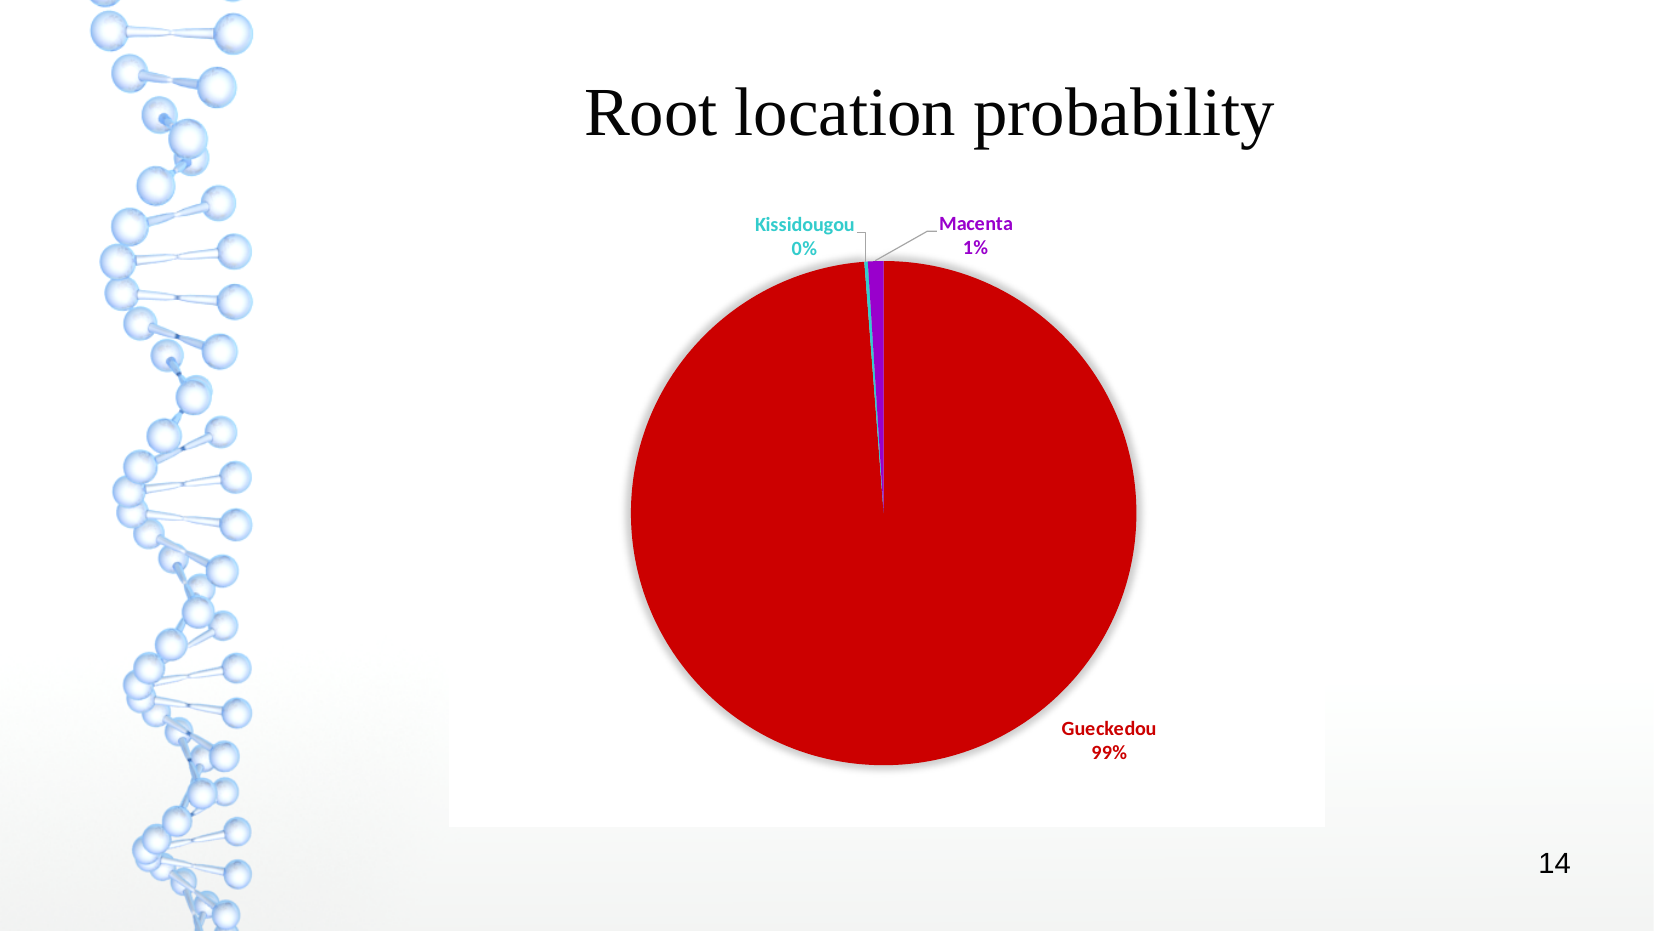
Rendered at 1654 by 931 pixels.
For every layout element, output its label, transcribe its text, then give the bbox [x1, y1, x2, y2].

picture [0, 0, 1654, 931]
title Root location probability [265, 35, 1595, 189]
